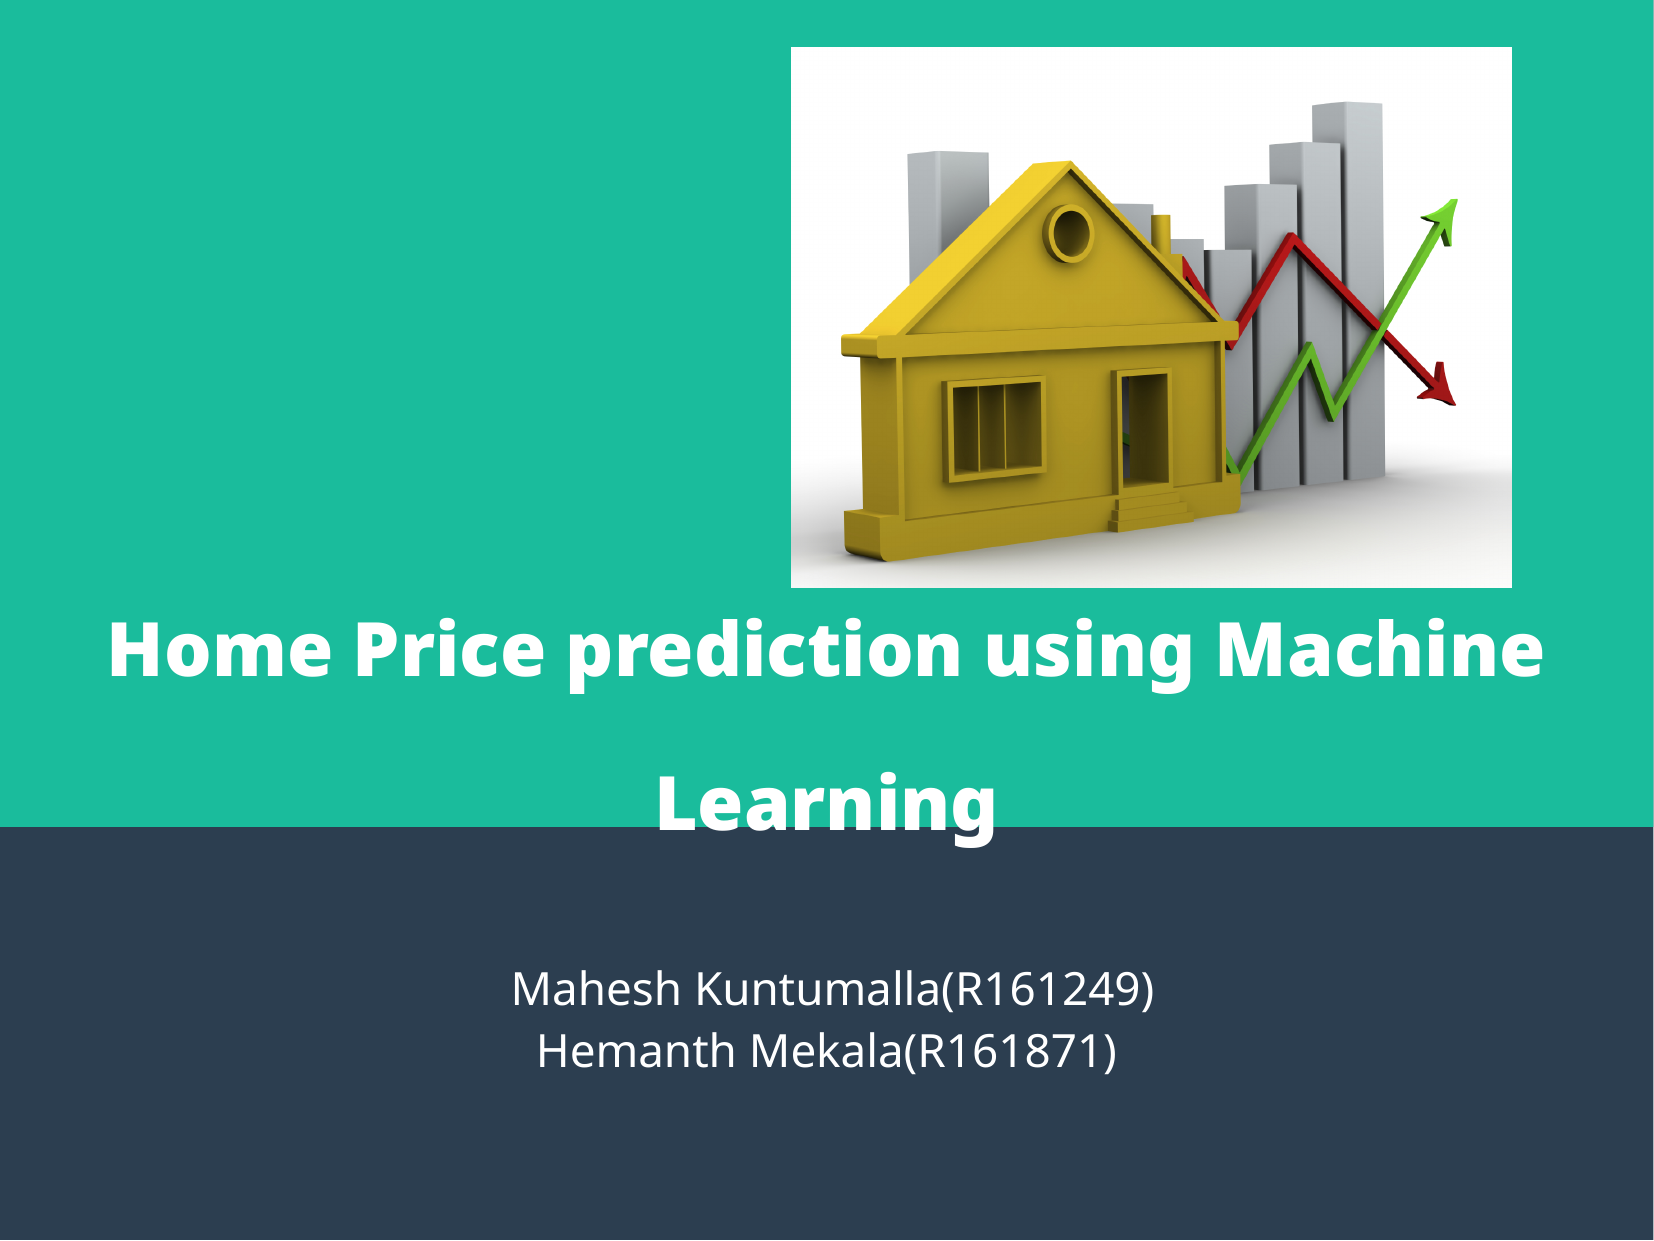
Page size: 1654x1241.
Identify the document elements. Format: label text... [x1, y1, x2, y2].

title Home Price prediction using Machine Learning [59, 567, 1595, 830]
picture [791, 47, 1512, 588]
subtitle Mahesh Kuntumalla(R161249) Hemanth Mekala(R161871) [59, 856, 1595, 1182]
